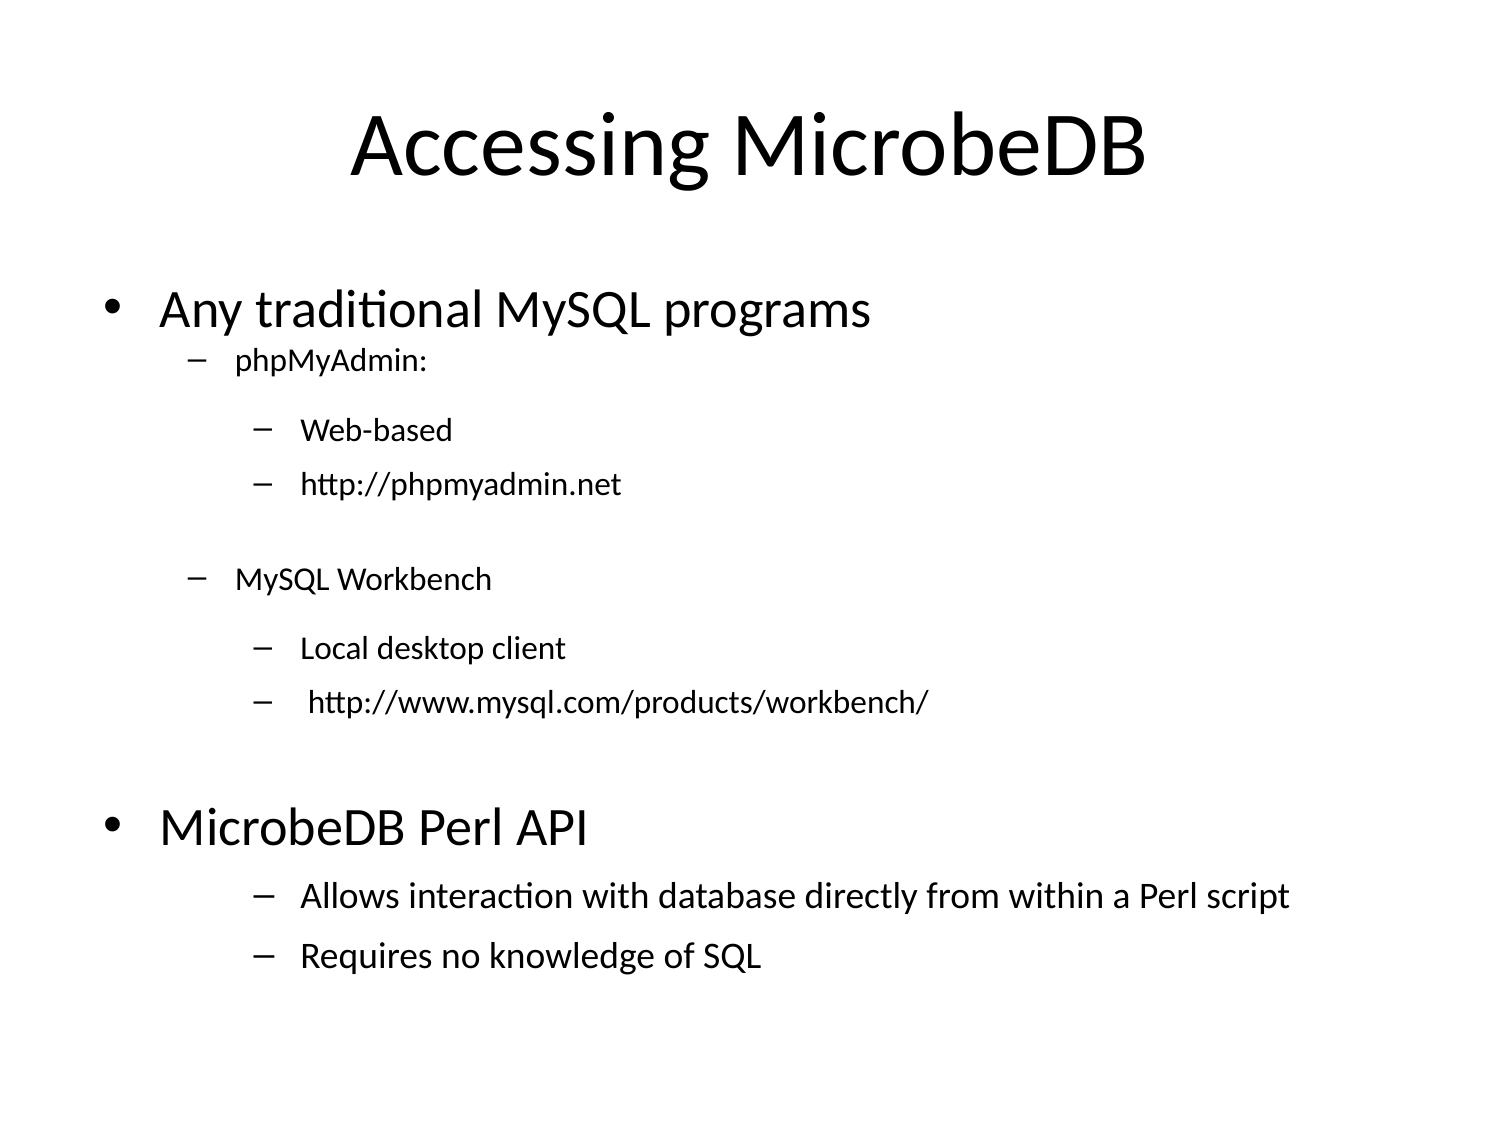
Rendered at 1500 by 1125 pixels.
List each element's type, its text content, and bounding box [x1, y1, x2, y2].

title Accessing MicrobeDB [75, 45, 1426, 233]
list Any traditional MySQL programs phpMyAdmin: Web-based http://phpmyadmin.net MySQL Workbench Local desktop client http://www.mysql.com/products/workbench/ MicrobeDB Perl API Allows interaction with database directly from within a Perl script Requires no knowledge of SQL [88, 265, 1439, 1104]
